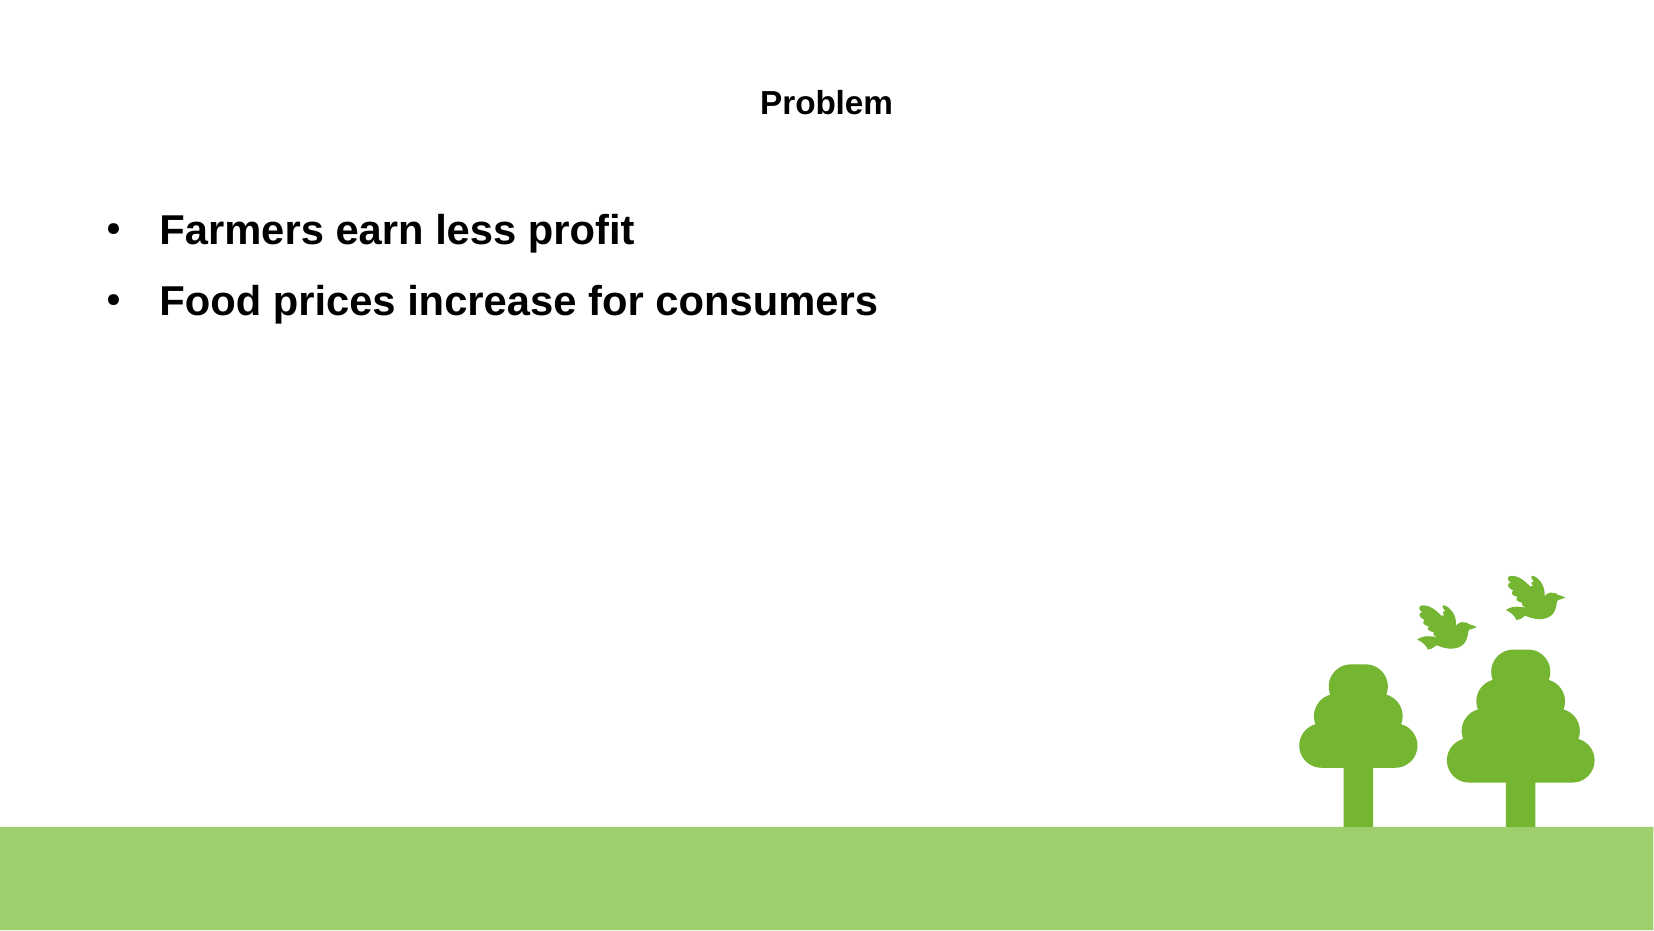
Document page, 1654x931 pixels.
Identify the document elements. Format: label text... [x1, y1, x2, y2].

list Farmers earn less profit Food prices increase for consumers [88, 206, 1565, 739]
title Problem [88, 29, 1565, 178]
